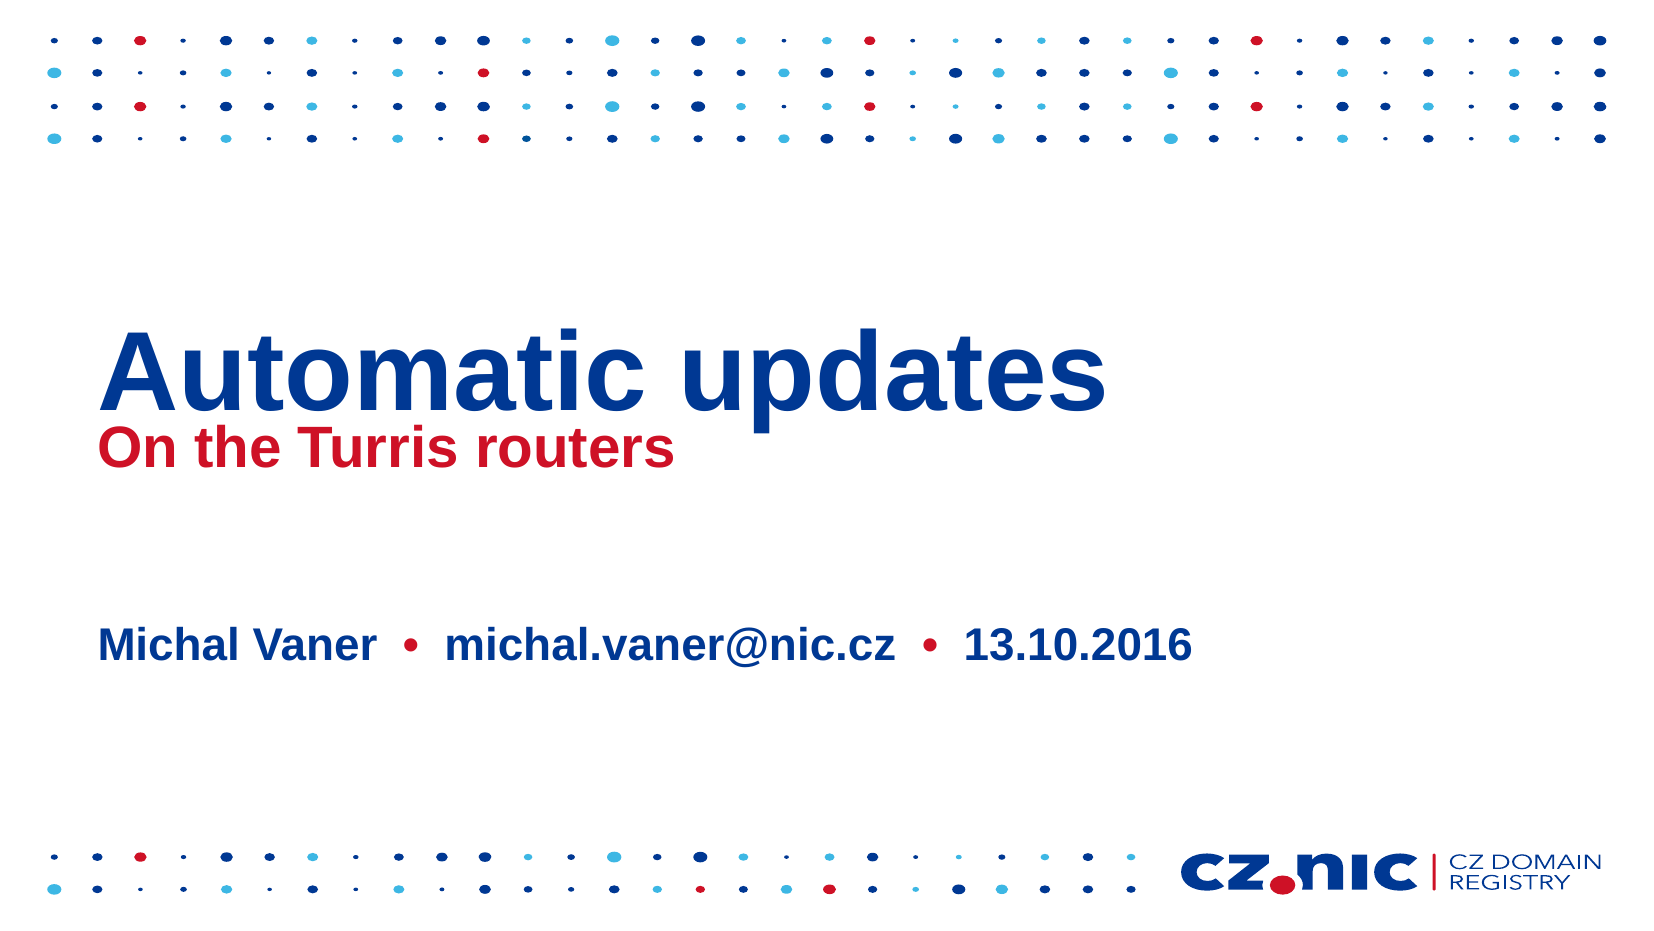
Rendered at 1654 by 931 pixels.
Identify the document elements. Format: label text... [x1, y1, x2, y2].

text_box Michal Vaner • michal.vaner@nic.cz • 13.10.2016 [82, 611, 1252, 678]
picture [47, 35, 1607, 144]
text_box On the Turris routers [82, 407, 1229, 488]
text_box Automatic updates [82, 301, 1571, 442]
